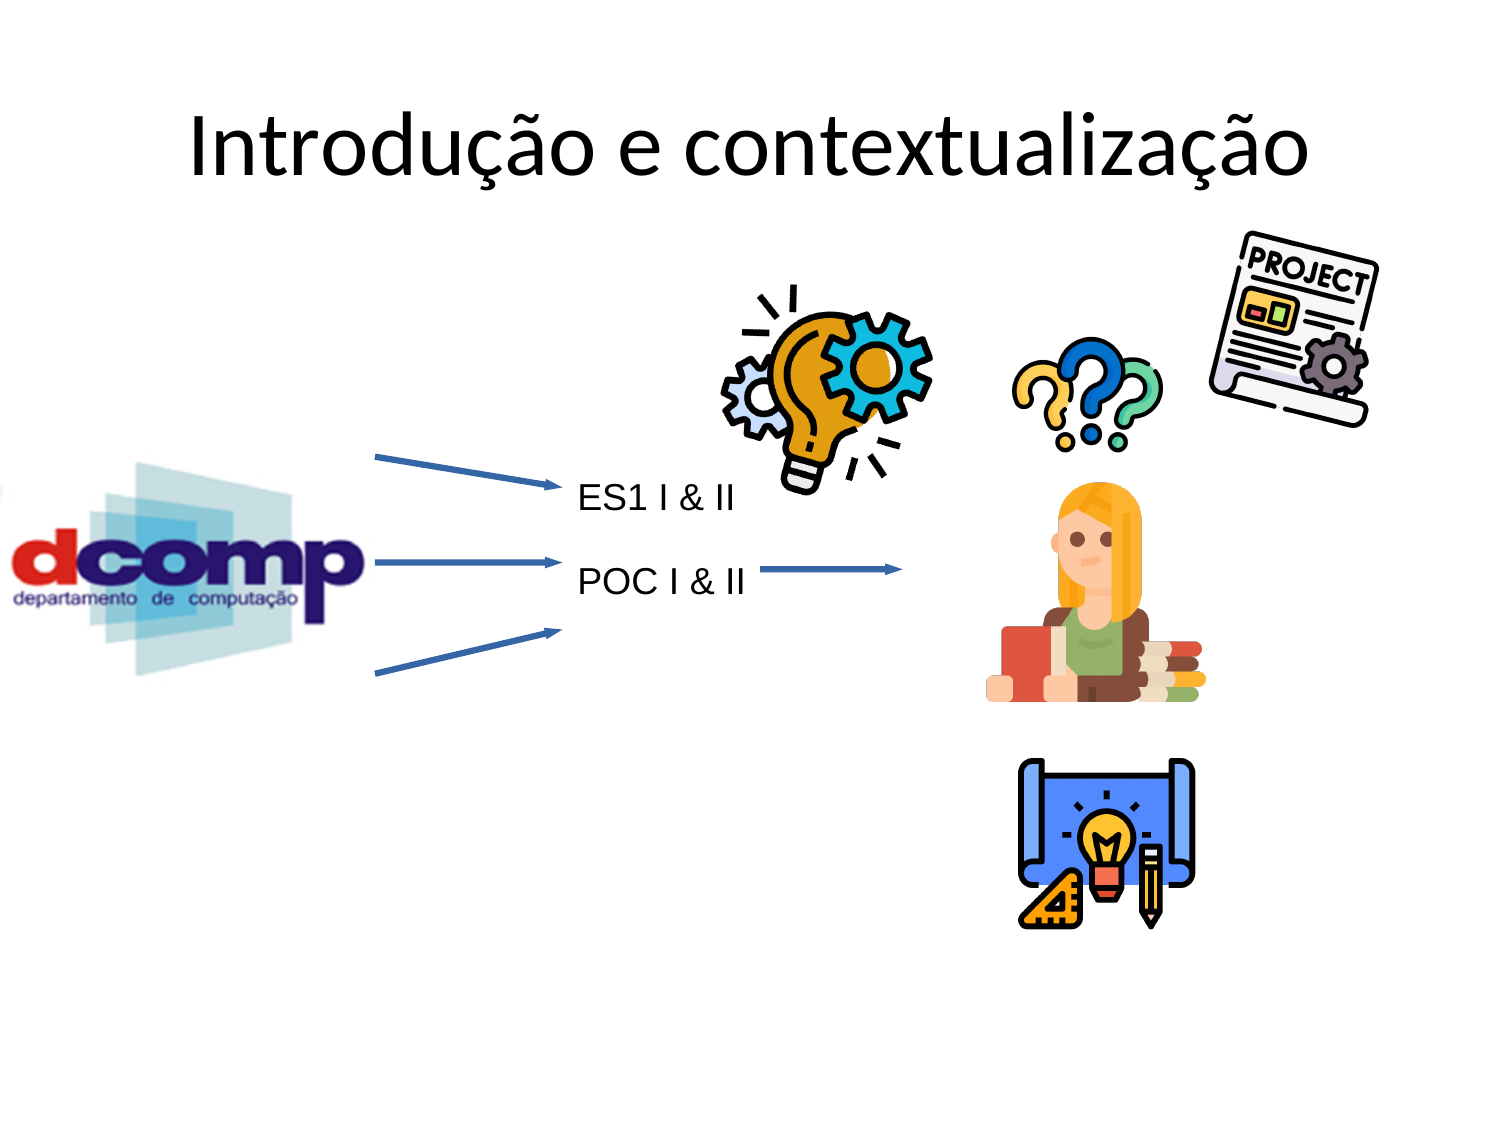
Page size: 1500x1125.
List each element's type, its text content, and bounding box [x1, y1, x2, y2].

picture [1203, 228, 1406, 431]
picture [975, 471, 1217, 713]
text_box ES1 I & II POC I & II [562, 469, 863, 694]
picture [0, 374, 376, 751]
title Introdução e contextualização [75, 44, 1425, 233]
picture [1012, 319, 1163, 470]
picture [692, 265, 955, 528]
picture [1012, 749, 1201, 938]
